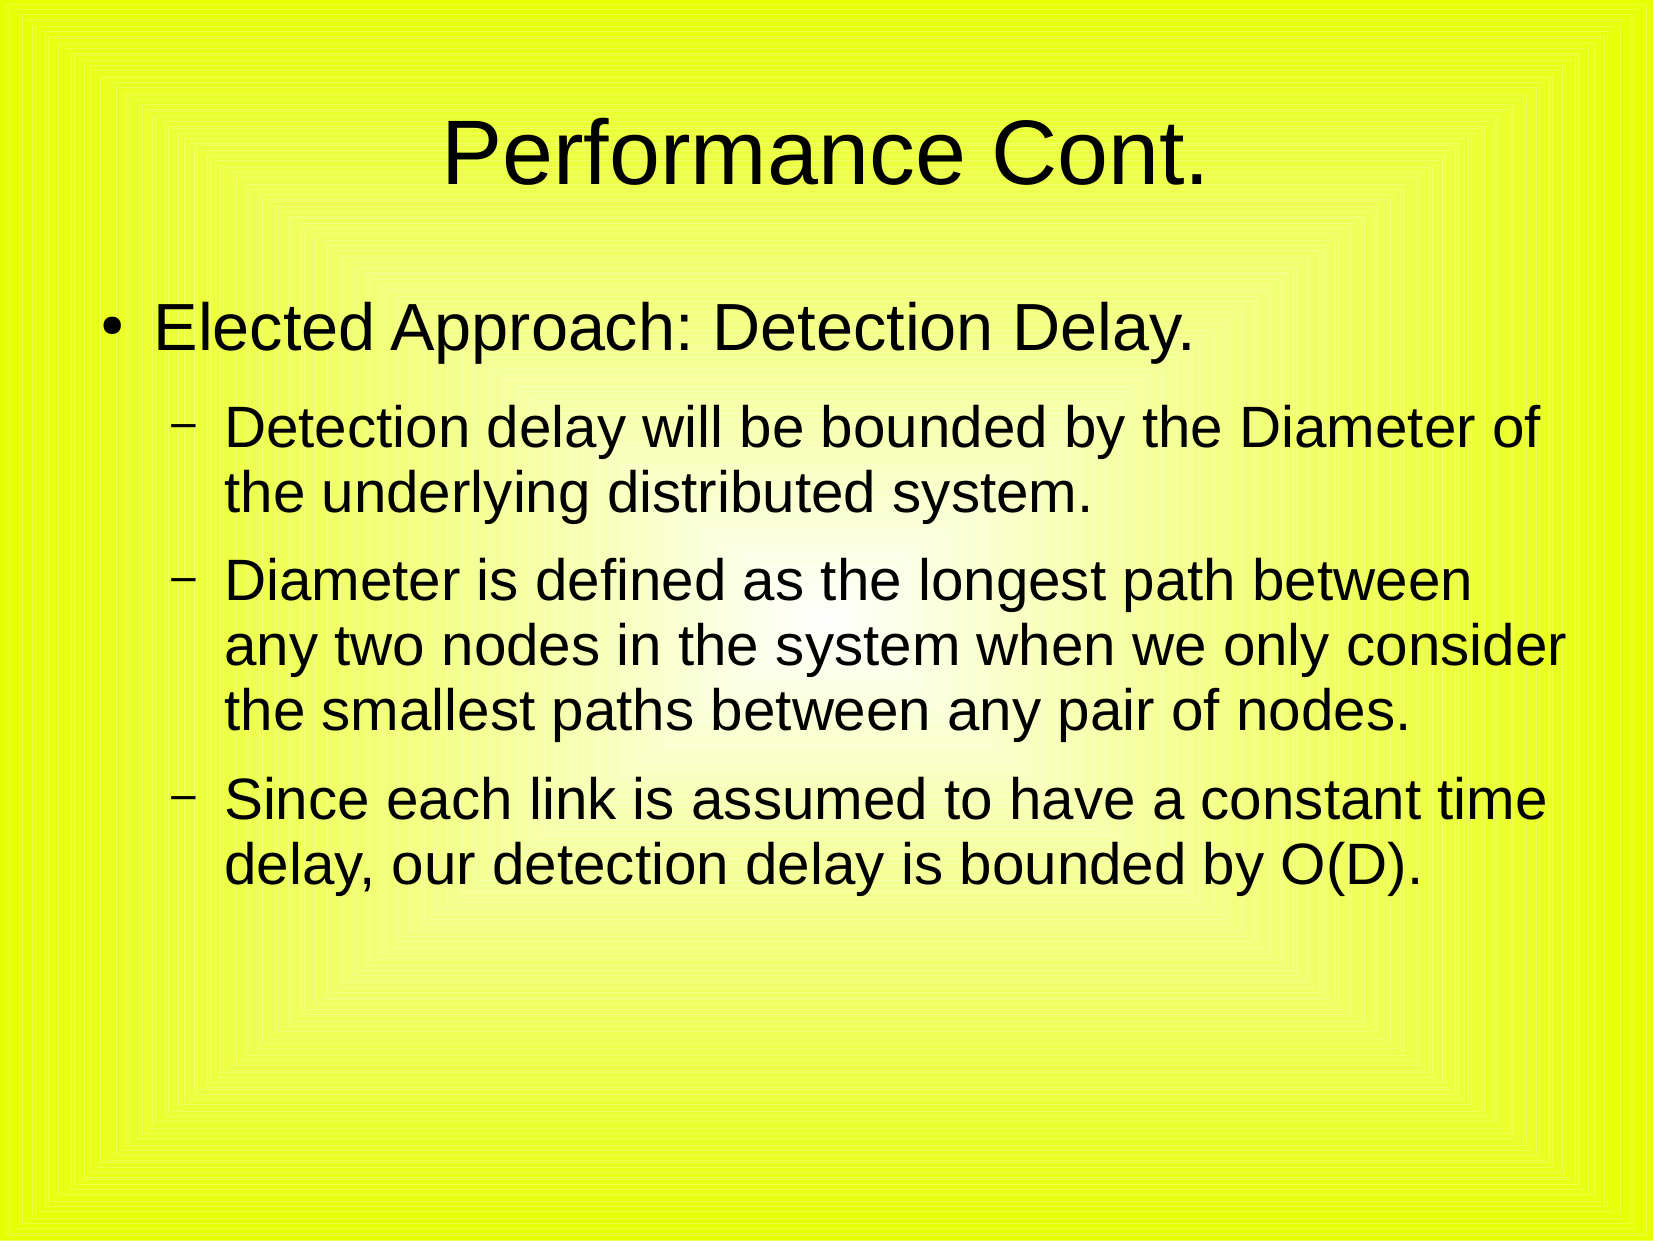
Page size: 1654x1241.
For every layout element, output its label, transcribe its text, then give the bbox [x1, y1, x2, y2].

list Elected Approach: Detection Delay. Detection delay will be bounded by the Diameter of the underlying distributed system. Diameter is defined as the longest path between any two nodes in the system when we only consider the smallest paths between any pair of nodes. Since each link is assumed to have a constant time delay, our detection delay is bounded by O(D). [82, 290, 1571, 1109]
title Performance Cont. [82, 49, 1571, 257]
